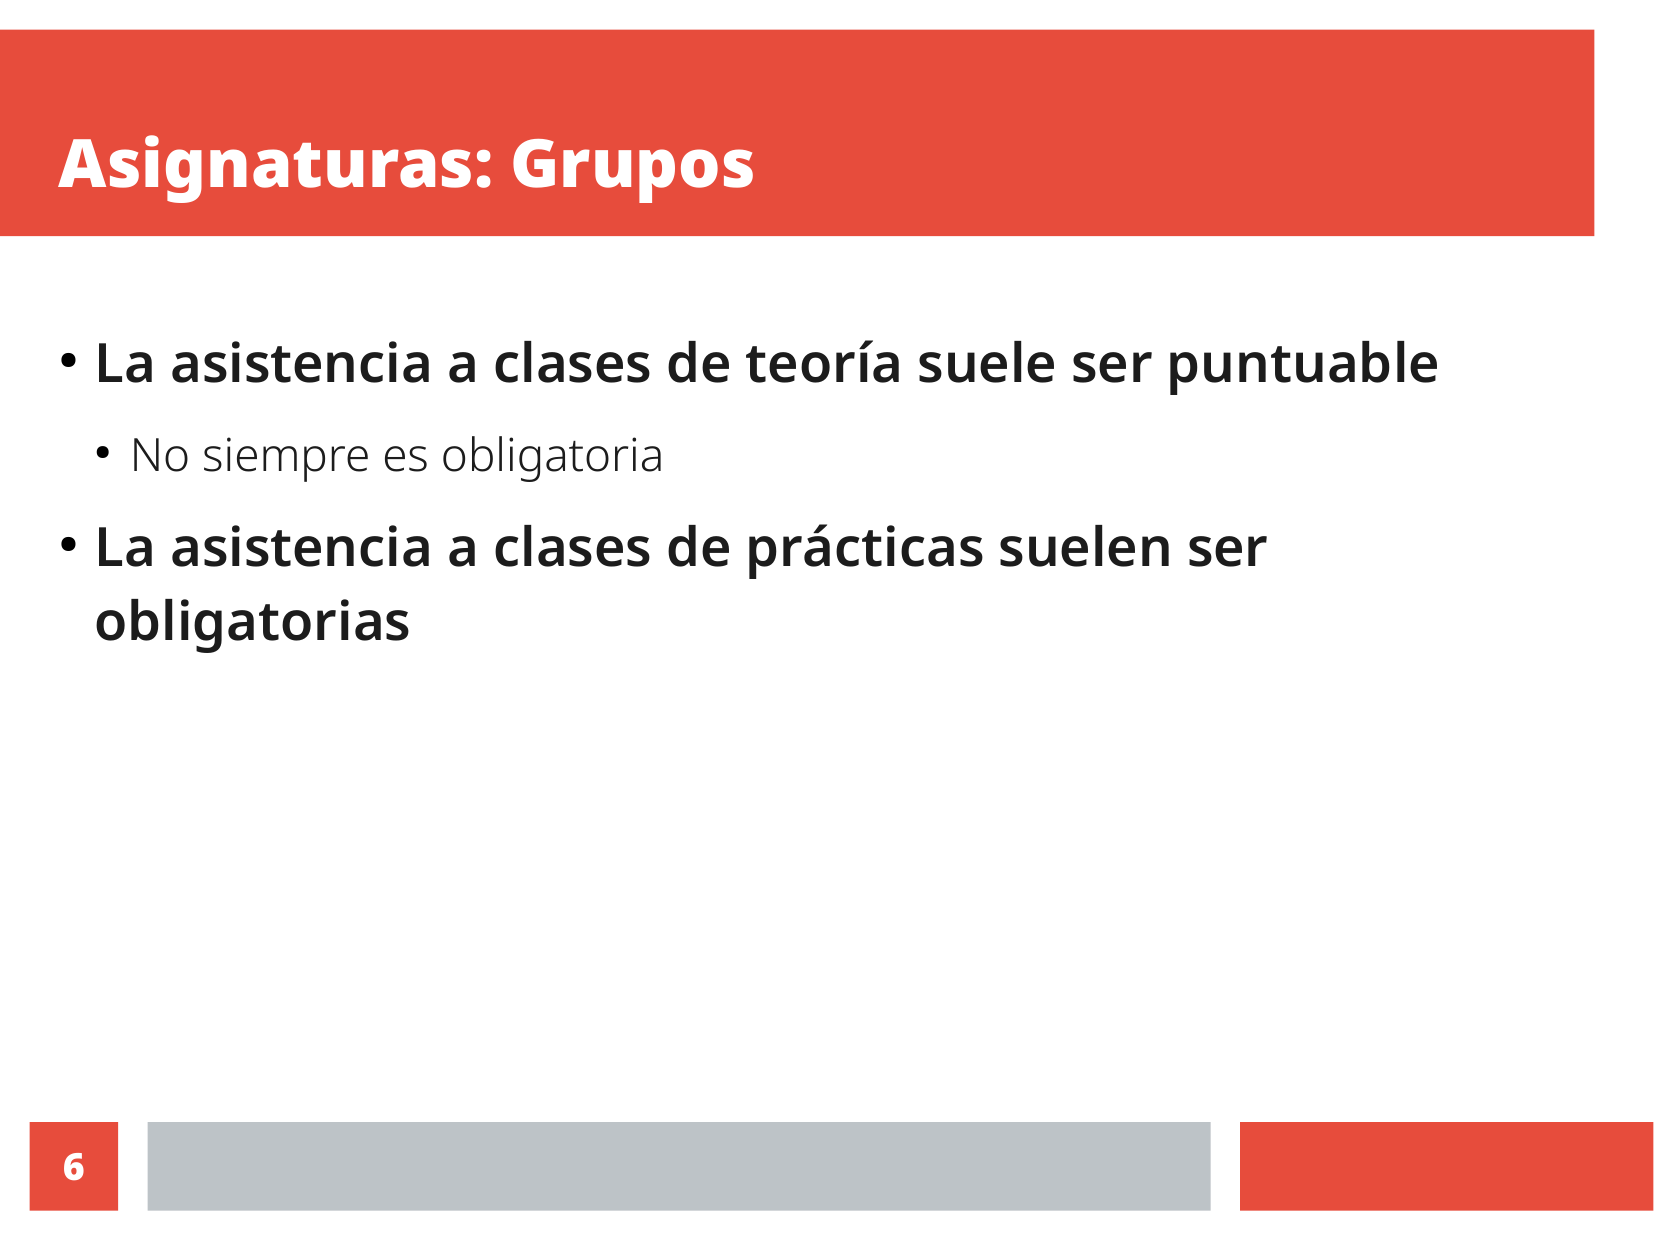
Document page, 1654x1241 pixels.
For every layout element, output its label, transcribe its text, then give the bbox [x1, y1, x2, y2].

list La asistencia a clases de teoría suele ser puntuable No siempre es obligatoria La asistencia a clases de prácticas suelen ser obligatorias [59, 324, 1565, 1093]
title Asignaturas: Grupos [59, 59, 1595, 207]
